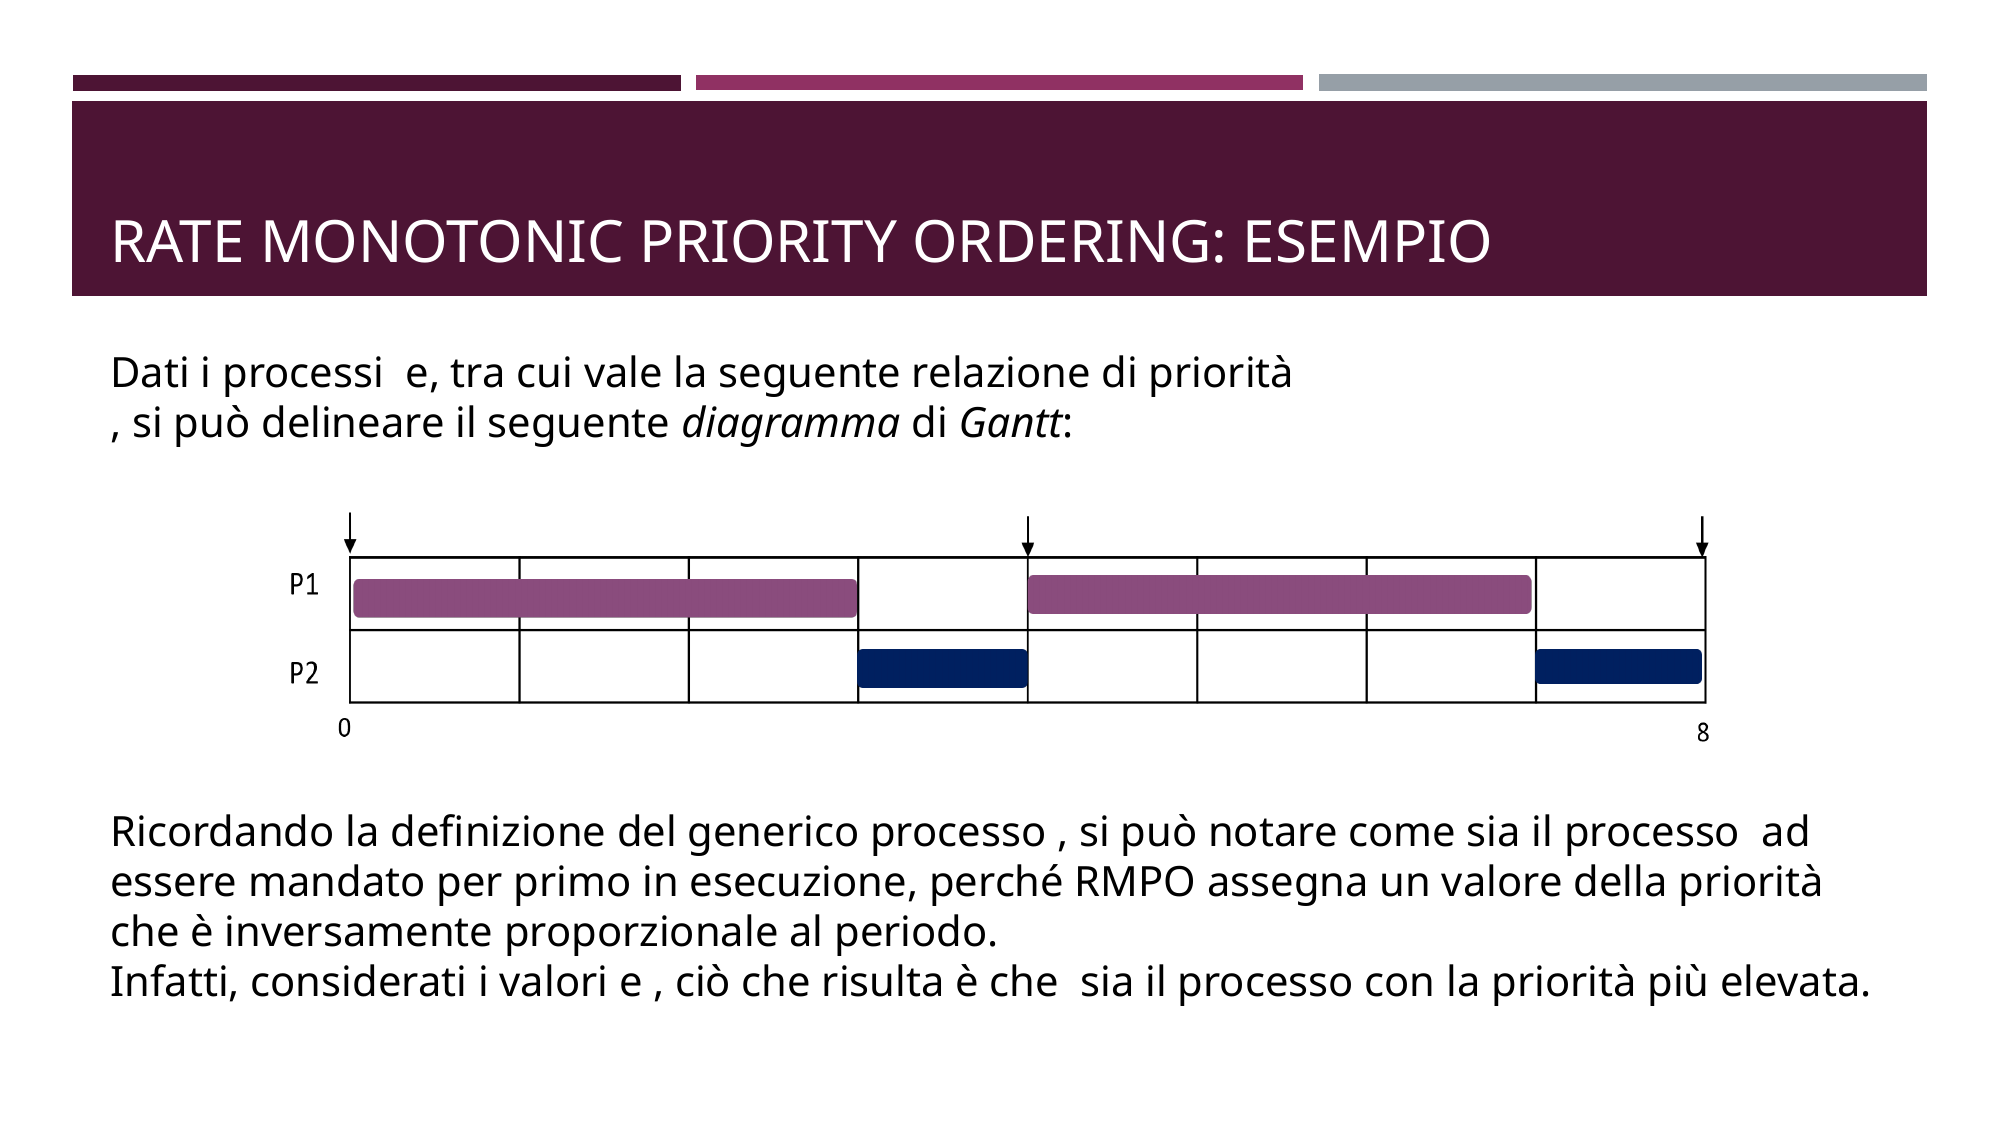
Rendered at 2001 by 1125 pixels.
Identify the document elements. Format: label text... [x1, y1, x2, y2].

picture [271, 512, 1729, 768]
text_box Ricordando la definizione del generico processo , si può notare come sia il processo ad essere mandato per primo in esecuzione, perché RMPO assegna un valore della priorità che è inversamente proporzionale al periodo. Infatti, considerati i valori e , ciò che risulta è che sia il processo con la priorità più elevata. [95, 797, 1905, 1093]
text_box Dati i processi e, tra cui vale la seguente relazione di priorità , si può delineare il seguente diagramma di Gantt: [95, 338, 1905, 455]
title Rate monotonic priority ordering: esempio [95, 115, 1905, 282]
